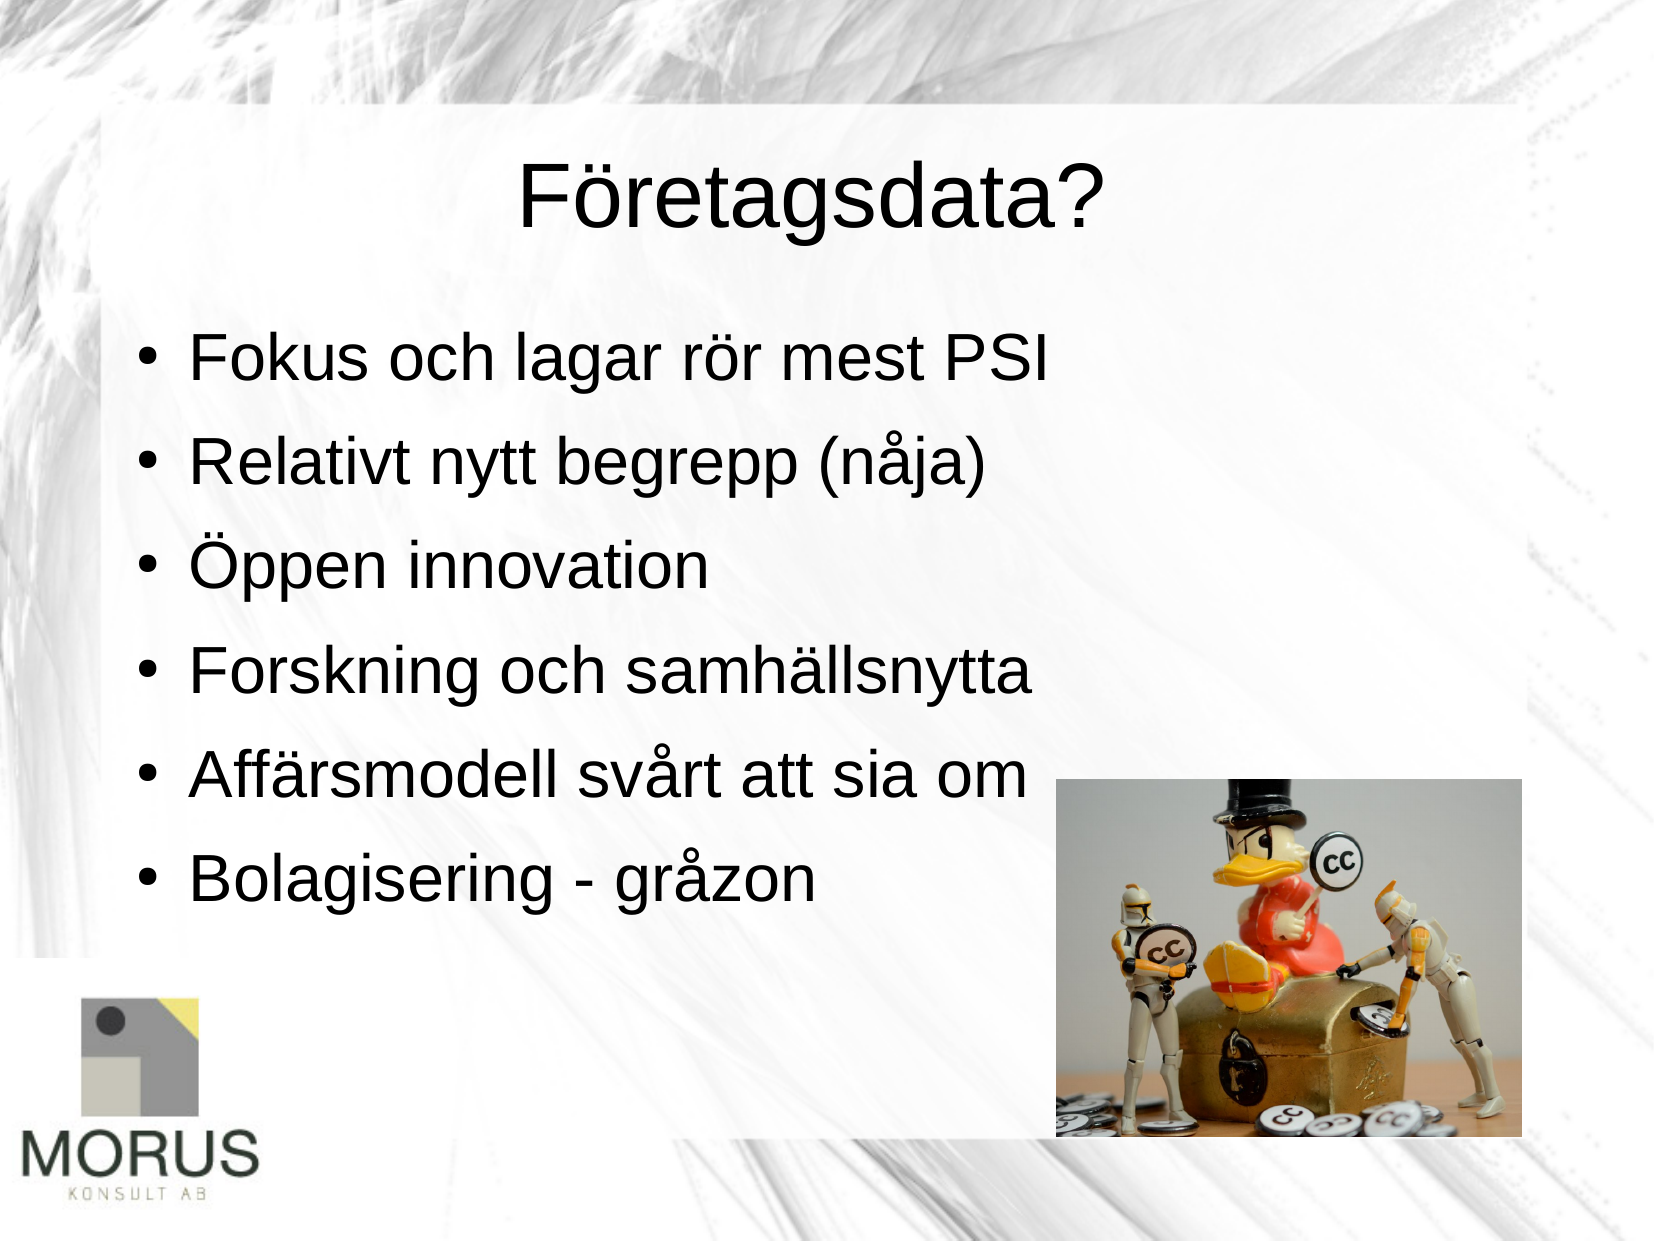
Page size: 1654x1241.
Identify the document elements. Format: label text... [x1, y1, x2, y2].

list Fokus och lagar rör mest PSI Relativt nytt begrepp (nåja) Öppen innovation Forskning och samhällsnytta Affärsmodell svårt att sia om Bolagisering - gråzon [118, 319, 1571, 1040]
picture [0, 0, 1654, 1241]
title Företagsdata? [118, 112, 1506, 281]
